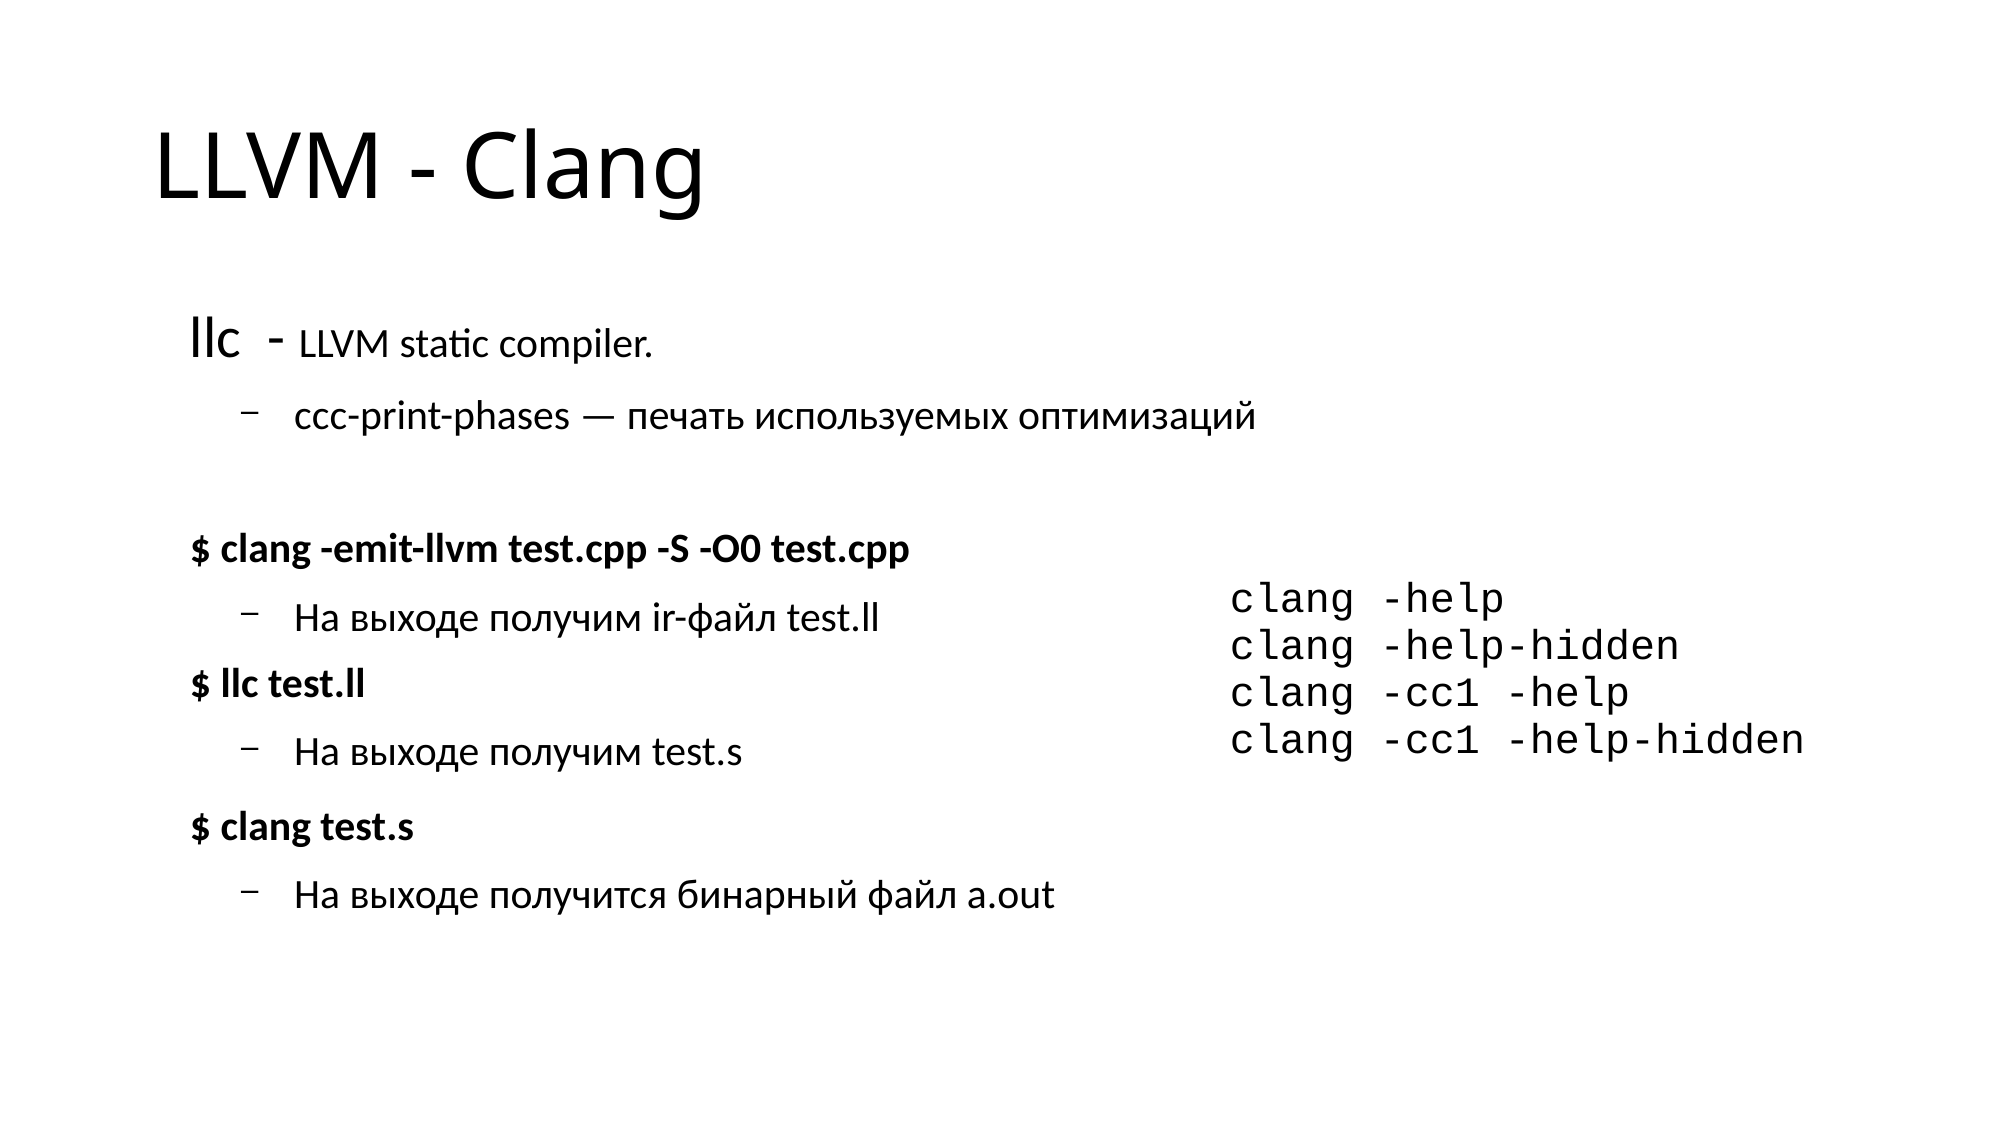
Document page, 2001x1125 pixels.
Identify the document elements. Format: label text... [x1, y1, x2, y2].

text_box clang -help clang -help-hidden clang -cc1 -help clang -cc1 -help-hidden [1215, 570, 1936, 784]
title LLVM - Clang [137, 59, 1863, 278]
list llc - LLVM static compiler. ccc-print-phases — печать используемых оптимизаций $ clang -emit-llvm test.cpp -S -O0 test.cpp На выходе получим ir-файл test.ll $ llc test.ll На выходе получим test.s $ clang test.s На выходе получится бинарный файл a.out [137, 299, 1863, 1014]
